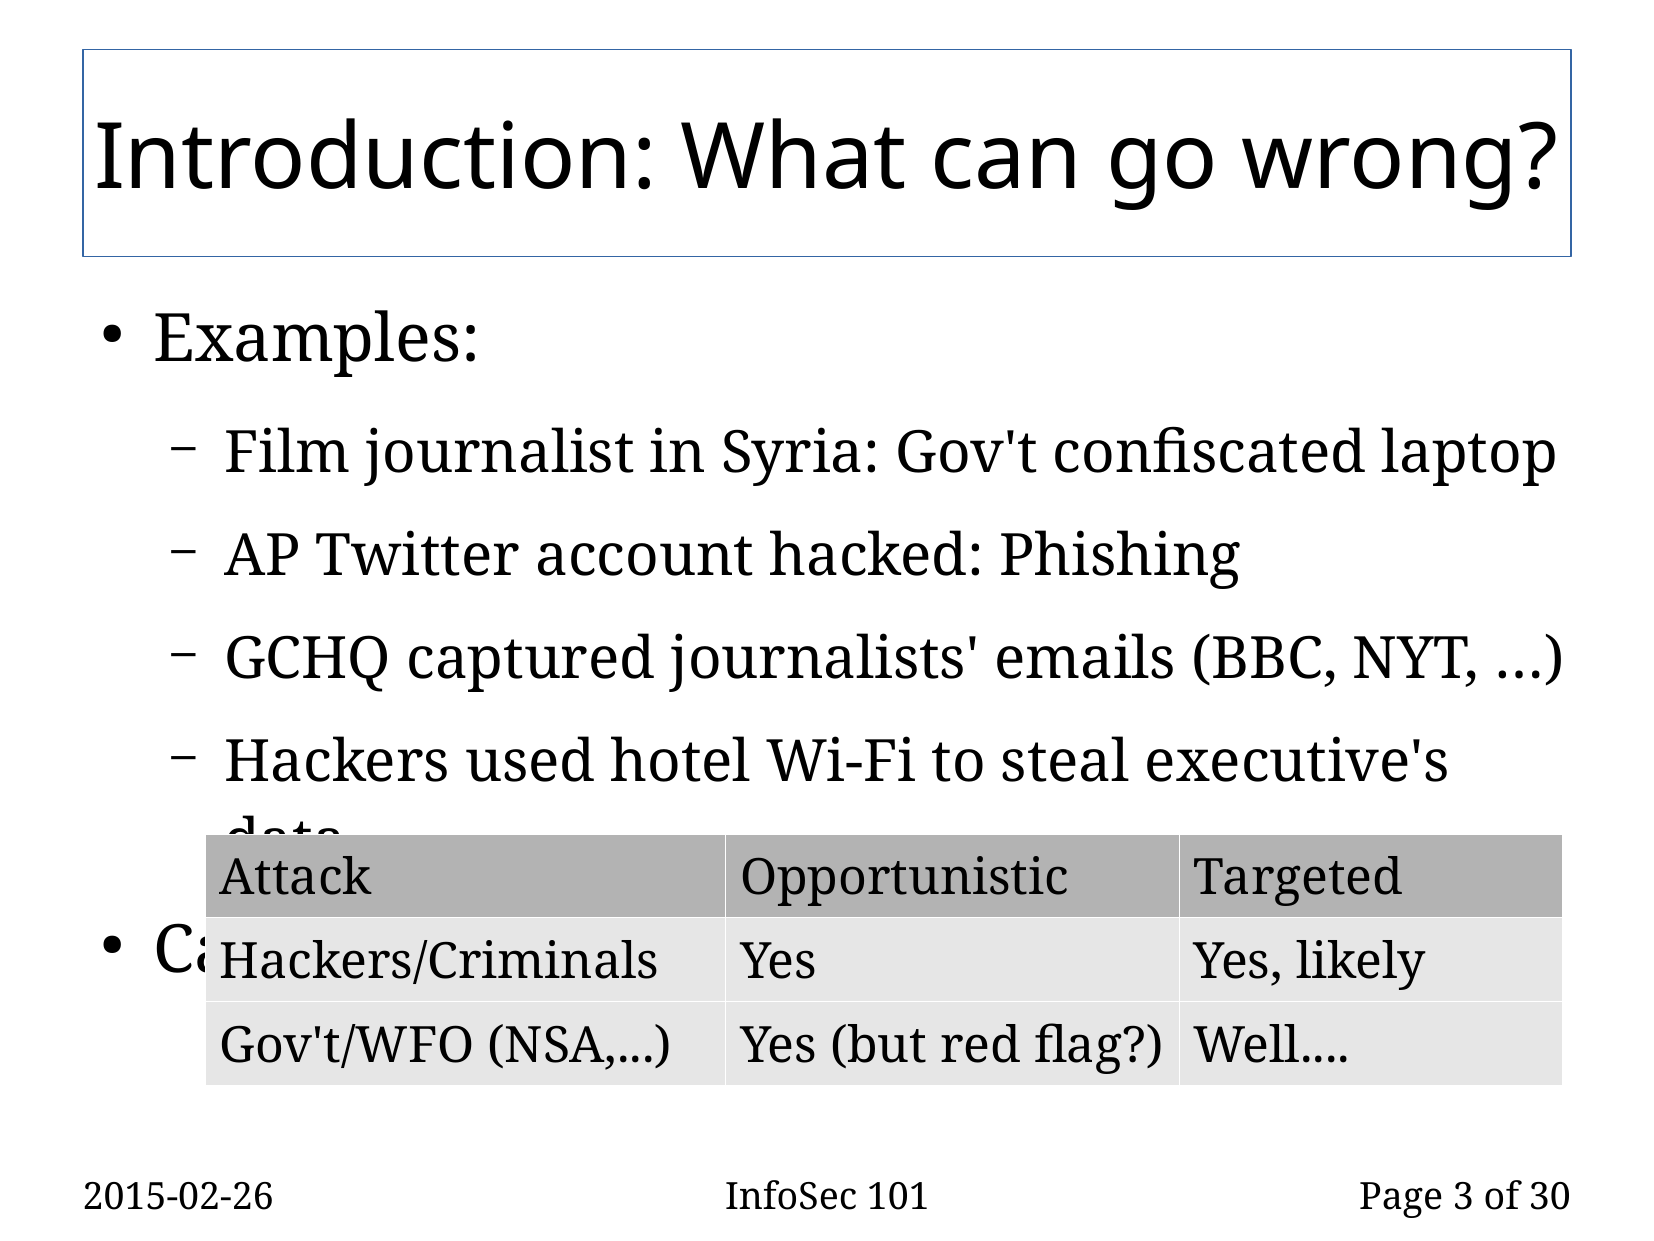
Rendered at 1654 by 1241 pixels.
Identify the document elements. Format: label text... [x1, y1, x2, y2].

table_header Targeted [1180, 835, 1562, 917]
list Examples: Film journalist in Syria: Gov't confiscated laptop AP Twitter account hacked: Phishing GCHQ captured journalists' emails (BBC, NYT, …) Hackers used hotel Wi-Fi to steal executive's data Can our recommendations protect you? [82, 290, 1571, 1096]
table_cell Hackers/Criminals [206, 918, 725, 1001]
table_cell Yes [726, 918, 1179, 1001]
table_cell Yes (but red flag?) [726, 1002, 1179, 1085]
table_cell Gov't/WFO (NSA,...) [206, 1002, 725, 1085]
table_header Attack [206, 835, 725, 917]
table_header Opportunistic [726, 835, 1179, 917]
title Introduction: What can go wrong? [82, 49, 1571, 257]
table_cell Yes, likely [1180, 918, 1562, 1001]
table_cell Well.... [1180, 1002, 1562, 1085]
